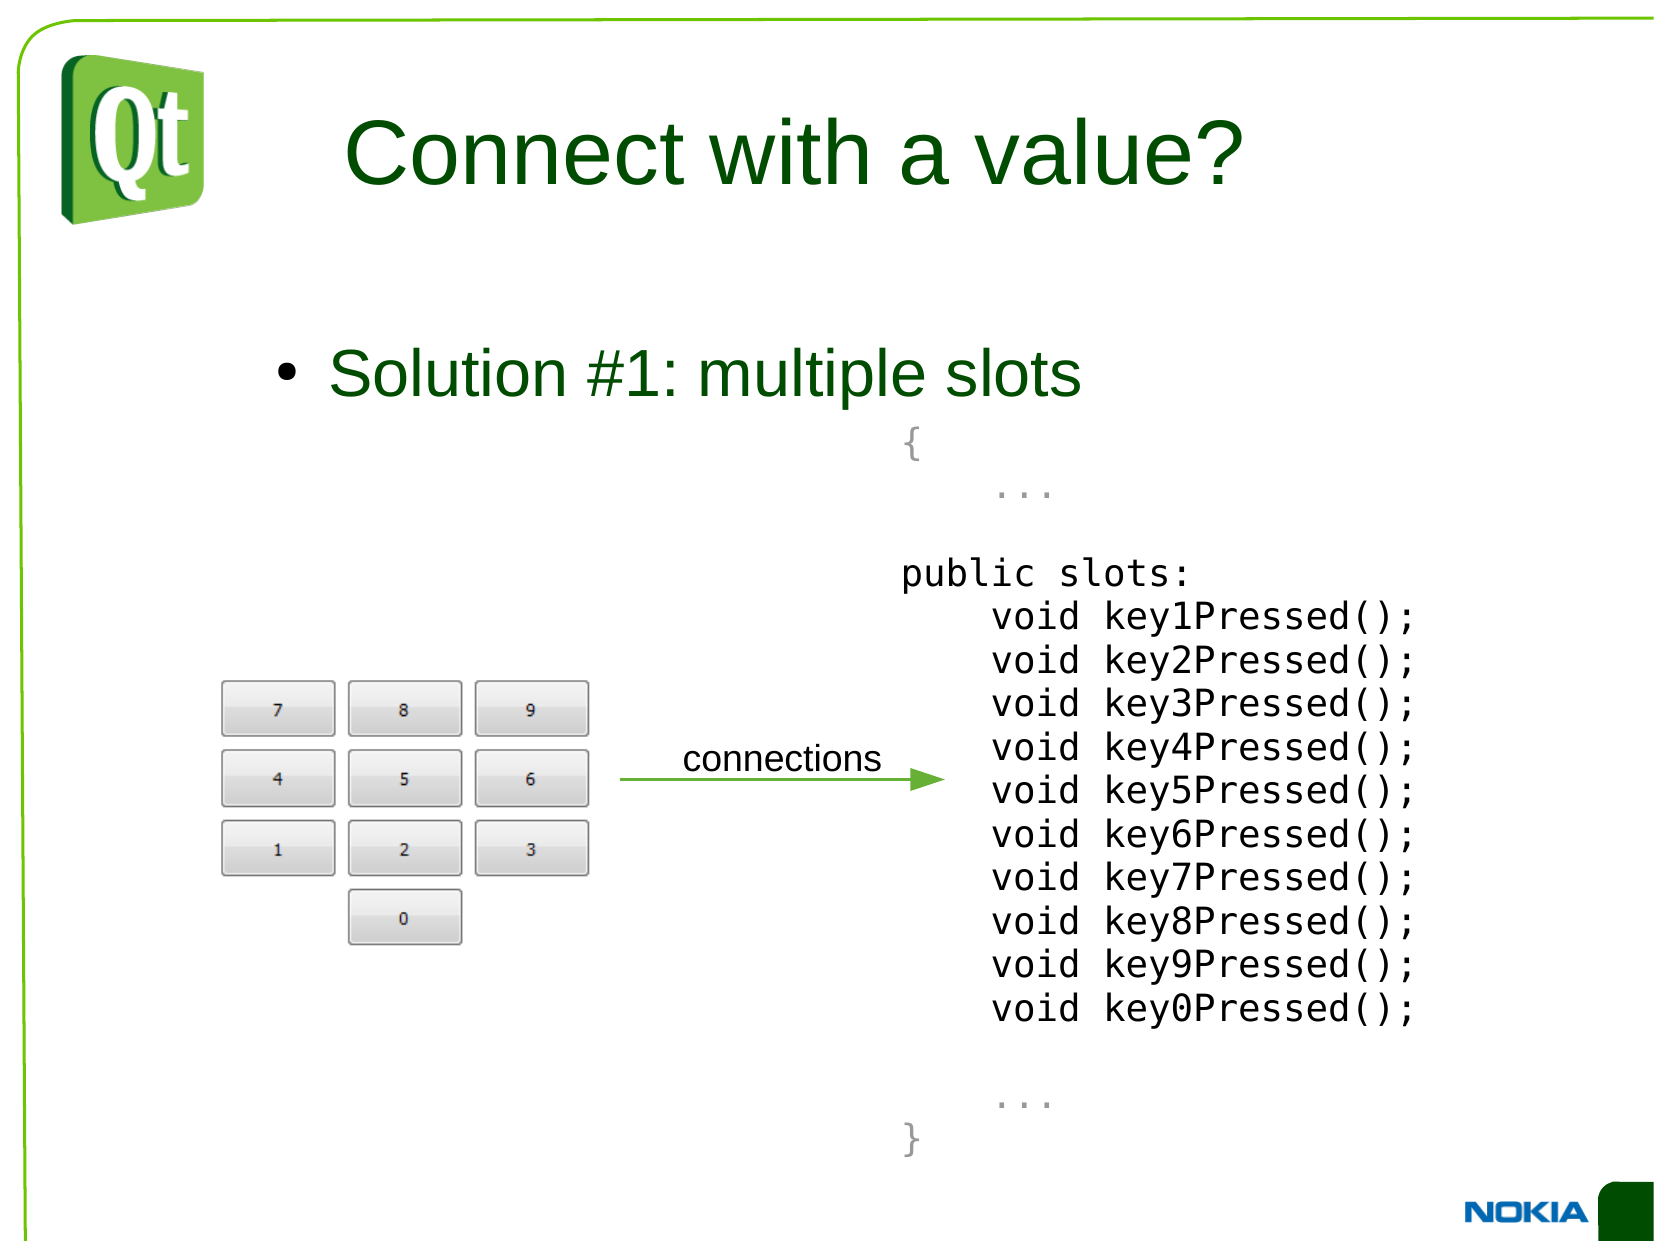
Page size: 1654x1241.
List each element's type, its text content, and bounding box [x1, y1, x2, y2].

text_box { ... public slots: void key1Pressed(); void key2Pressed(); void key3Pressed(); void key4Pressed(); void key5Pressed(); void key6Pressed(); void key7Pressed(); void key8Pressed(); void key9Pressed(); void key0Pressed(); ... } [885, 413, 1435, 1169]
picture [61, 55, 204, 225]
title Connect with a value? [257, 49, 1333, 257]
list Solution #1: multiple slots [257, 336, 1577, 1100]
picture [1465, 1201, 1589, 1223]
picture [220, 679, 591, 947]
